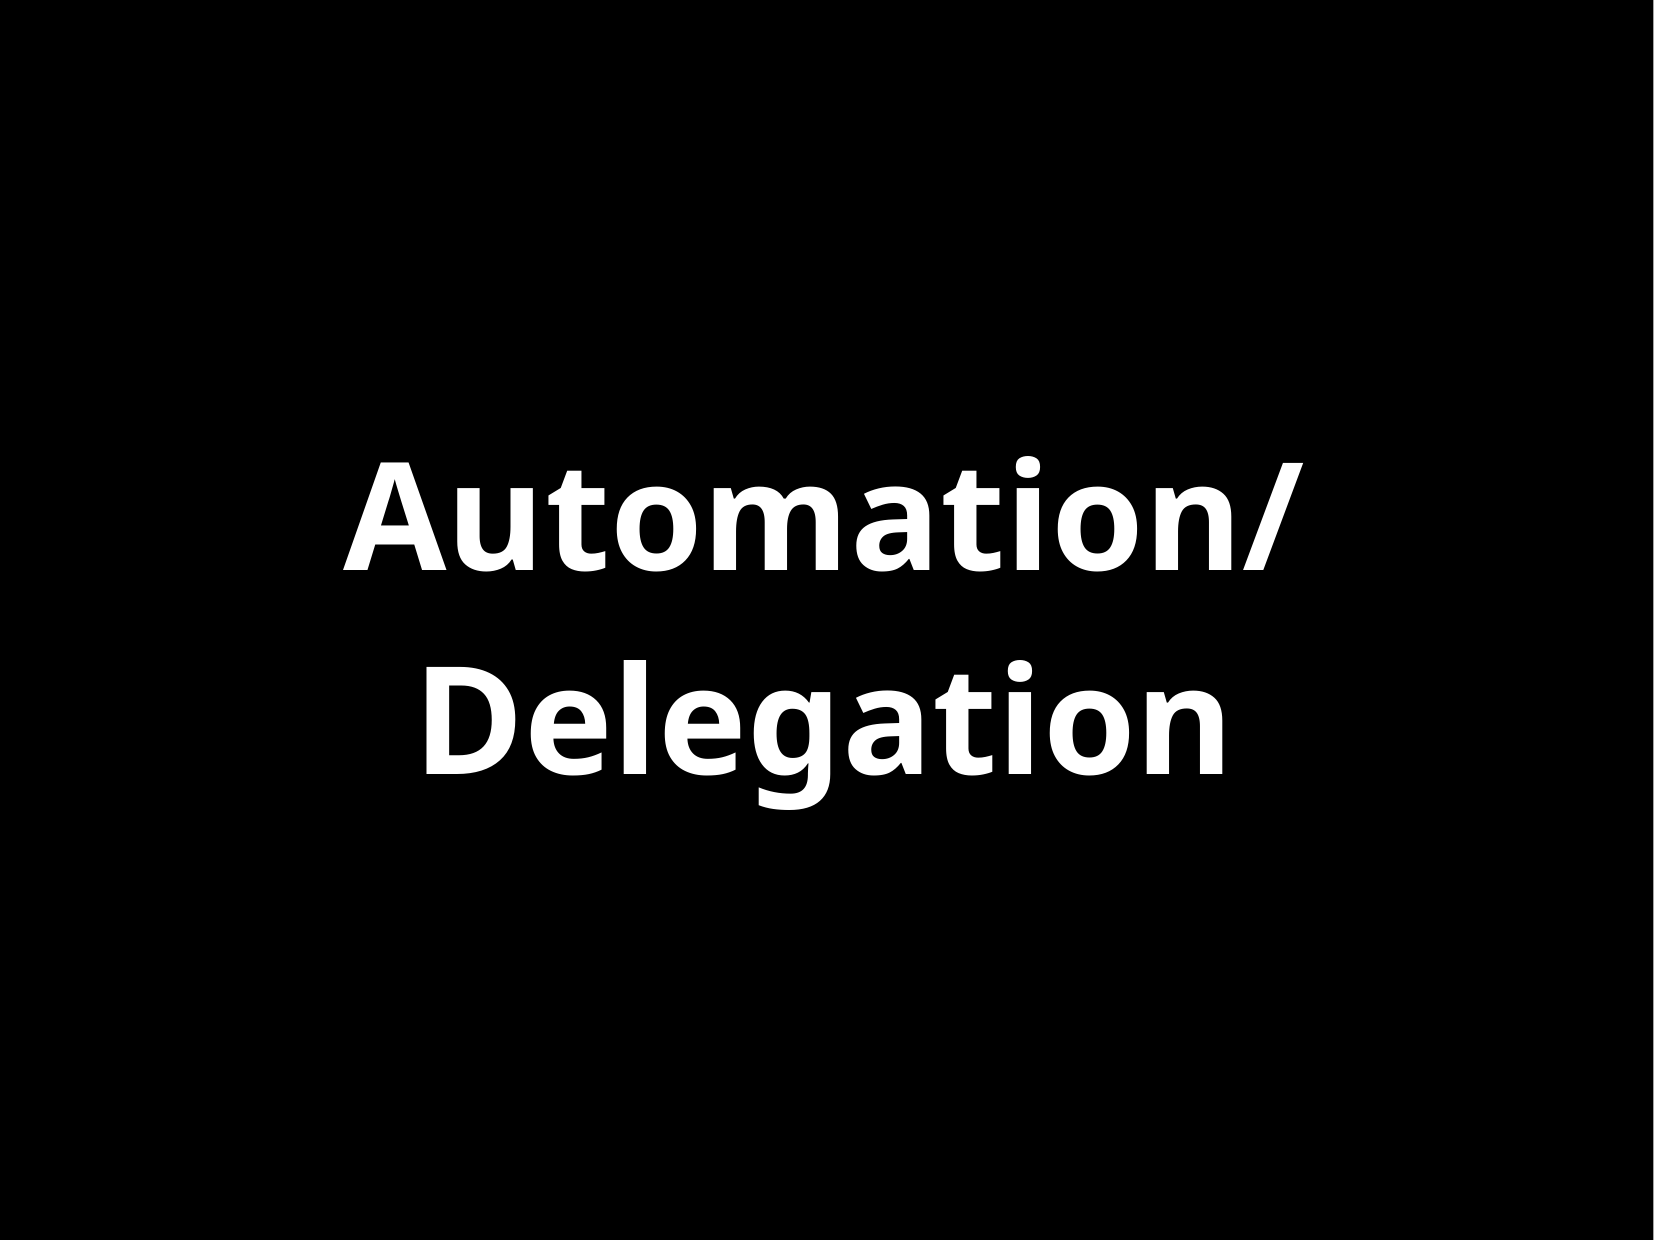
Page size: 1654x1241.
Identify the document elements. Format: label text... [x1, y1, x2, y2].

title Automation/Delegation [45, 337, 1603, 892]
